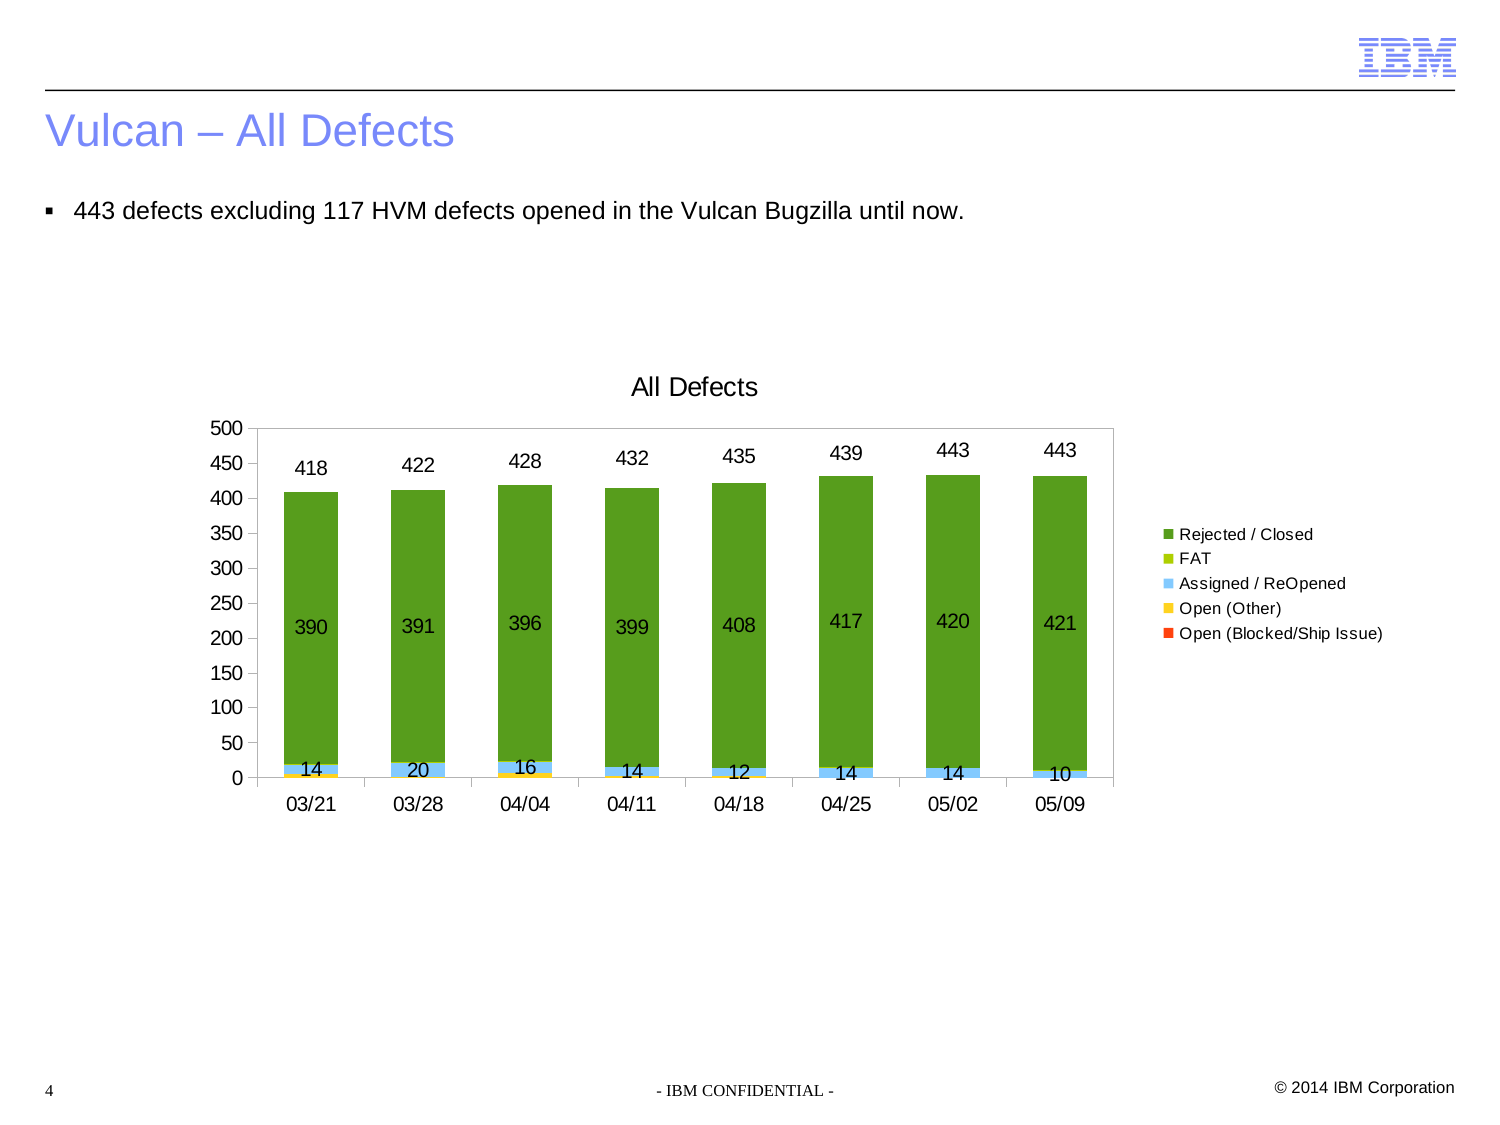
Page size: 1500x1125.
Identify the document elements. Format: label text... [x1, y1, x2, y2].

picture [1359, 37, 1456, 77]
list 443 defects excluding 117 HVM defects opened in the Vulcan Bugzilla until now. [30, 188, 1456, 378]
chart [155, 341, 1403, 851]
title Vulcan – All Defects [30, 97, 1456, 188]
